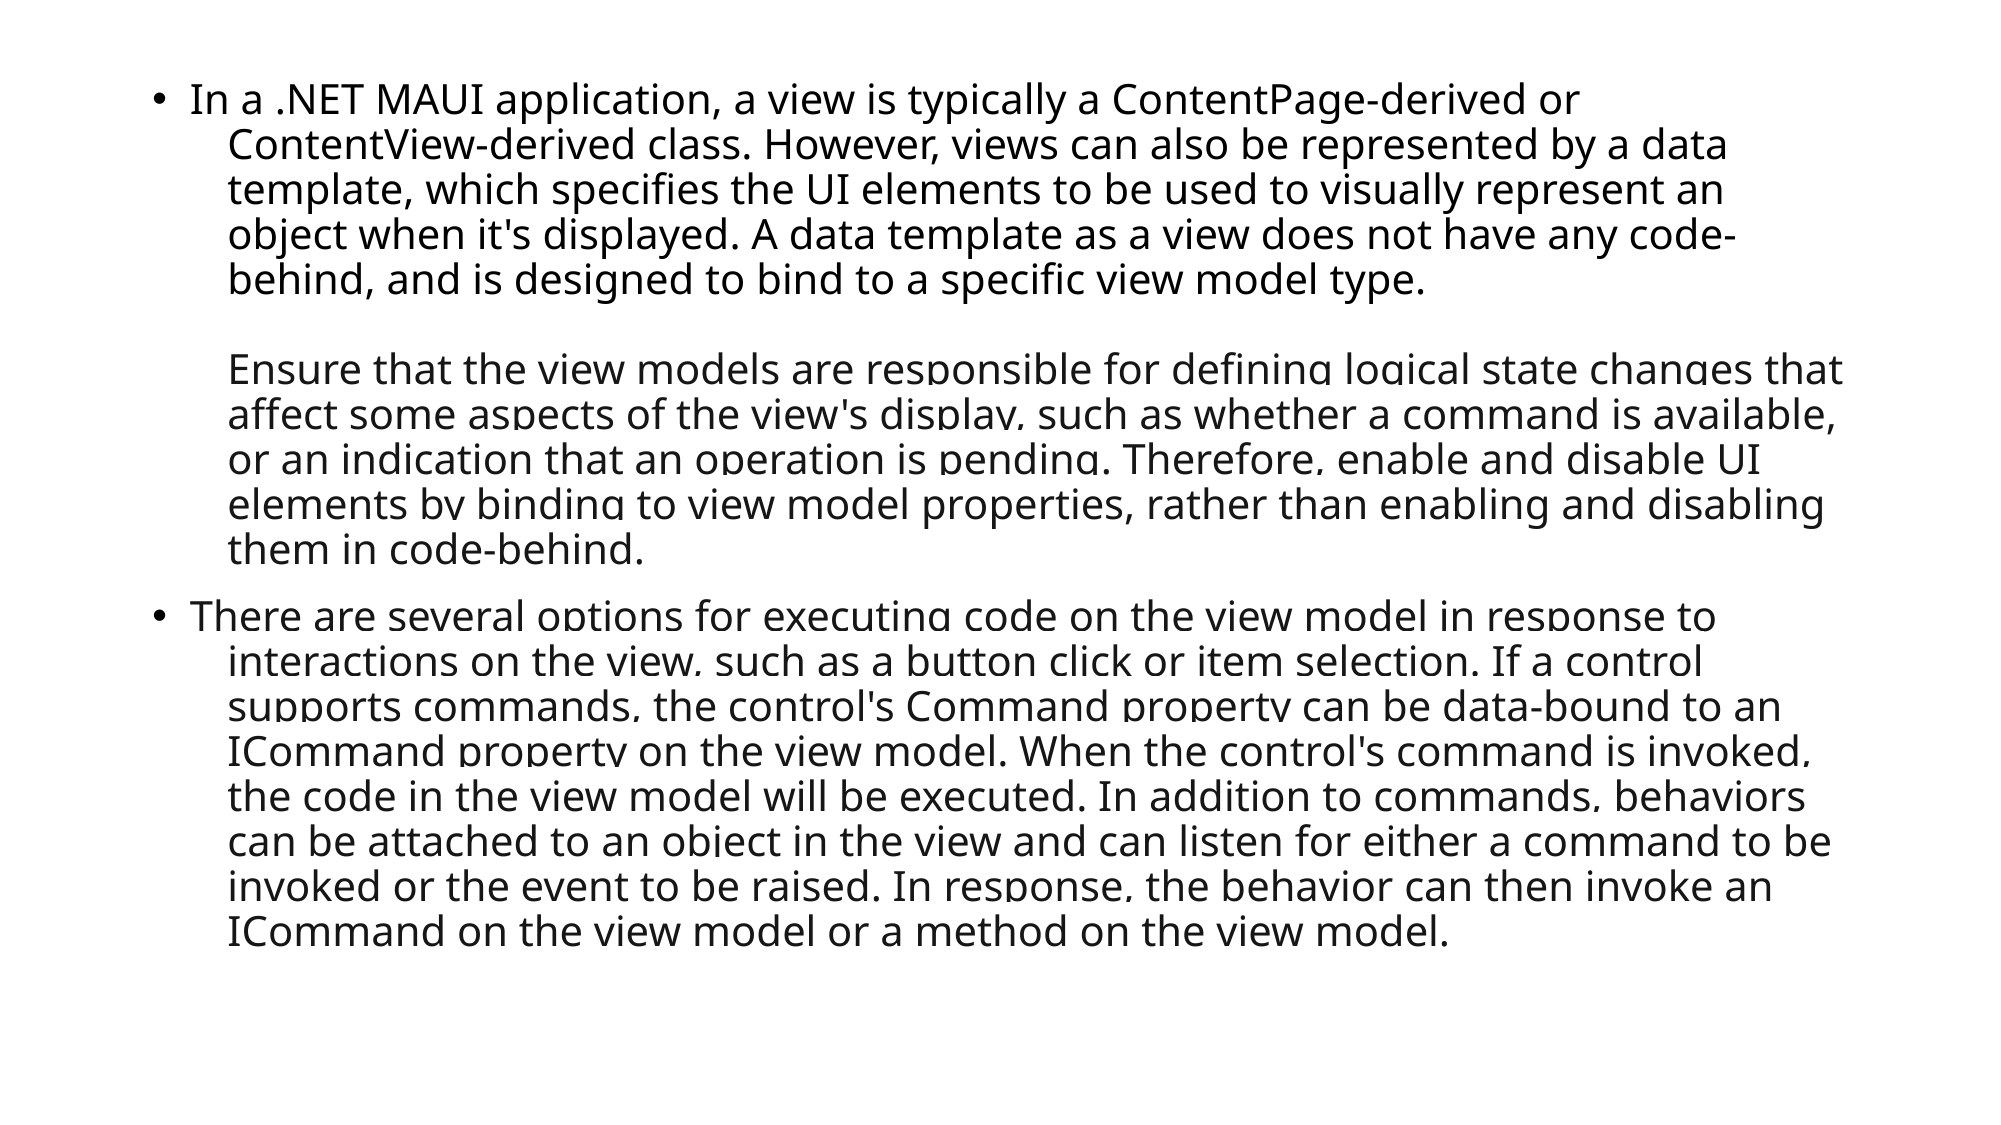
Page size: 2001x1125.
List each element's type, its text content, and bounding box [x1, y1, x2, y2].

list In a .NET MAUI application, a view is typically a ContentPage-derived or ContentView-derived class. However, views can also be represented by a data template, which specifies the UI elements to be used to visually represent an object when it's displayed. A data template as a view does not have any code-behind, and is designed to bind to a specific view model type. Ensure that the view models are responsible for defining logical state changes that affect some aspects of the view's display, such as whether a command is available, or an indication that an operation is pending. Therefore, enable and disable UI elements by binding to view model properties, rather than enabling and disabling them in code-behind. There are several options for executing code on the view model in response to interactions on the view, such as a button click or item selection. If a control supports commands, the control's Command property can be data-bound to an ICommand property on the view model. When the control's command is invoked, the code in the view model will be executed. In addition to commands, behaviors can be attached to an object in the view and can listen for either a command to be invoked or the event to be raised. In response, the behavior can then invoke an ICommand on the view model or a method on the view model. [137, 70, 1863, 1014]
